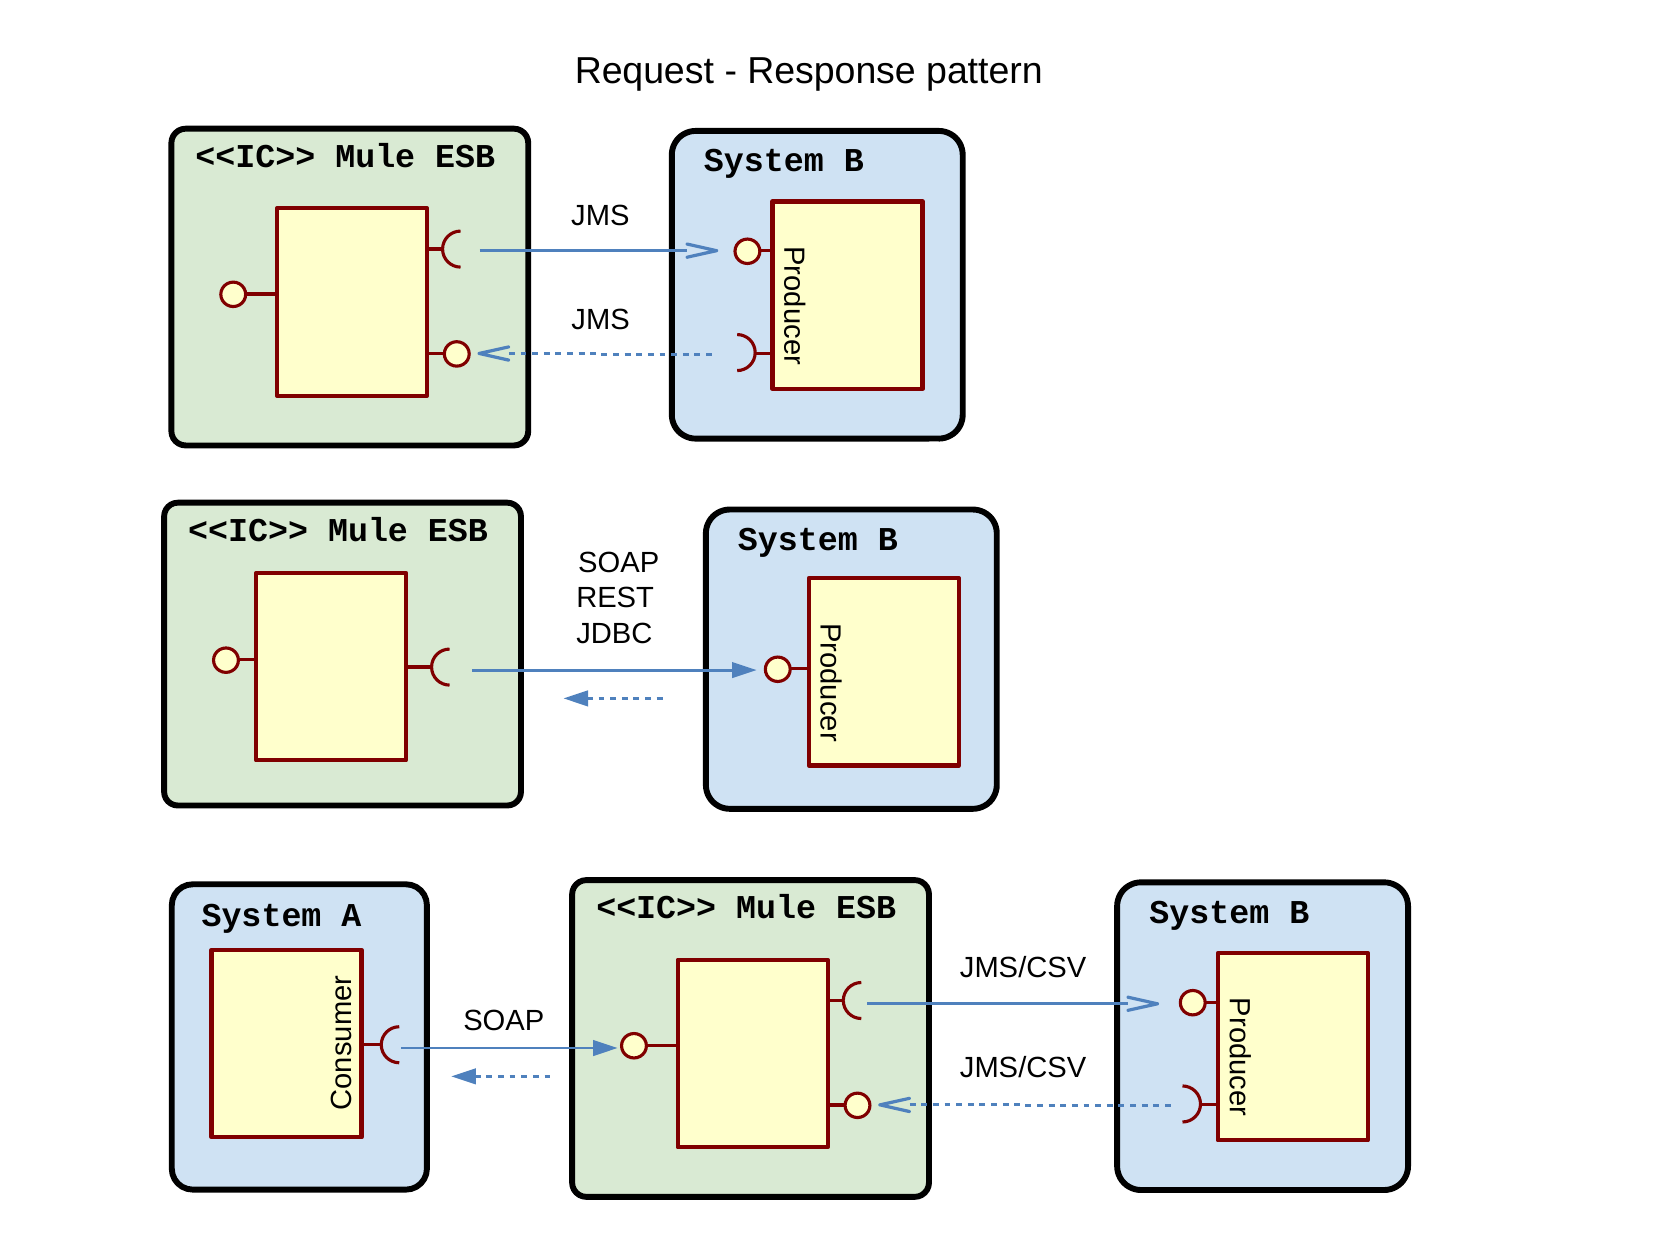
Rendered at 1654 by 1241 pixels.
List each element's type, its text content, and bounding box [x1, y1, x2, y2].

text_box [164, 502, 521, 806]
text_box [572, 880, 929, 1197]
text_box JMS/CSV [945, 1043, 1109, 1092]
text_box System A [186, 890, 419, 952]
text_box <<IC>> Mule ESB [180, 132, 522, 195]
text_box [171, 884, 427, 1190]
text_box JMS/CSV [945, 943, 1109, 992]
text_box SOAP [448, 996, 560, 1044]
text_box JMS [556, 295, 650, 344]
text_box [171, 128, 529, 446]
text_box Request - Response pattern [560, 42, 1059, 100]
text_box [671, 130, 963, 439]
text_box Producer [1216, 972, 1267, 1132]
text_box JMS [556, 191, 649, 240]
text_box Producer [807, 598, 858, 757]
text_box <<IC>> Mule ESB [581, 883, 923, 946]
text_box [1117, 882, 1409, 1191]
text_box JDBC [561, 609, 668, 657]
text_box System B [1134, 888, 1400, 948]
text_box SOAP [563, 539, 675, 587]
text_box Consumer [314, 960, 365, 1136]
text_box System B [689, 136, 954, 196]
text_box System B [723, 515, 988, 573]
text_box [705, 509, 997, 809]
text_box <<IC>> Mule ESB [173, 506, 515, 566]
text_box Producer [770, 221, 822, 381]
text_box REST [561, 573, 669, 622]
